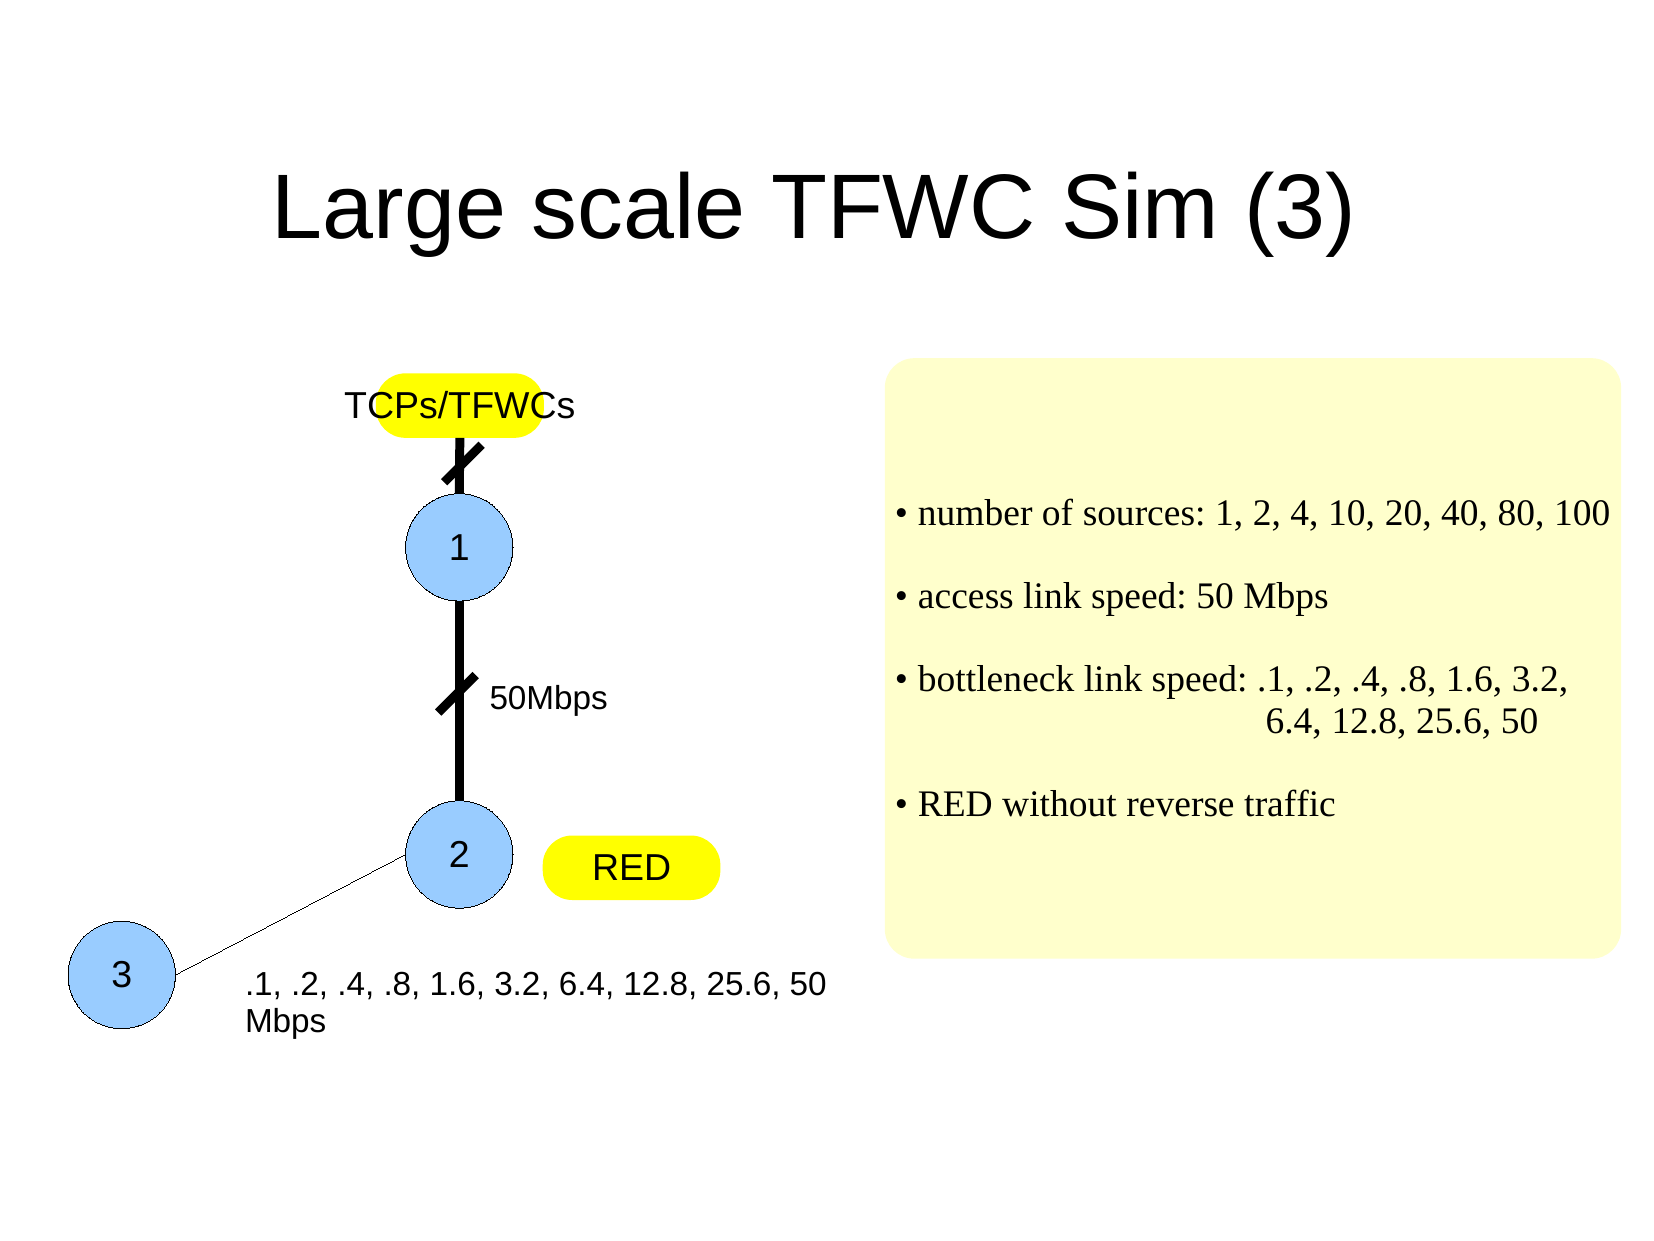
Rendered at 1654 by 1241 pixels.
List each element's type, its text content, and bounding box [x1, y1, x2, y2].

text_box • number of sources: 1, 2, 4, 10, 20, 40, 80, 100 • access link speed: 50 Mbps • bottleneck link speed: .1, .2, .4, .8, 1.6, 3.2, 6.4, 12.8, 25.6, 50 • RED without reverse traffic [884, 358, 1622, 959]
text_box RED [542, 835, 721, 901]
text_box TCPs/TFWCs [534, 395, 544, 415]
text_box 3 [68, 921, 176, 1029]
text_box .1, .2, .4, .8, 1.6, 3.2, 6.4, 12.8, 25.6, 50 Mbps [230, 957, 883, 1015]
text_box 1 [405, 493, 514, 601]
text_box TCPs/TFWCs [375, 373, 543, 438]
title Large scale TFWC Sim (3) [121, 102, 1534, 311]
text_box 50Mbps [474, 671, 815, 729]
text_box 2 [405, 800, 514, 909]
